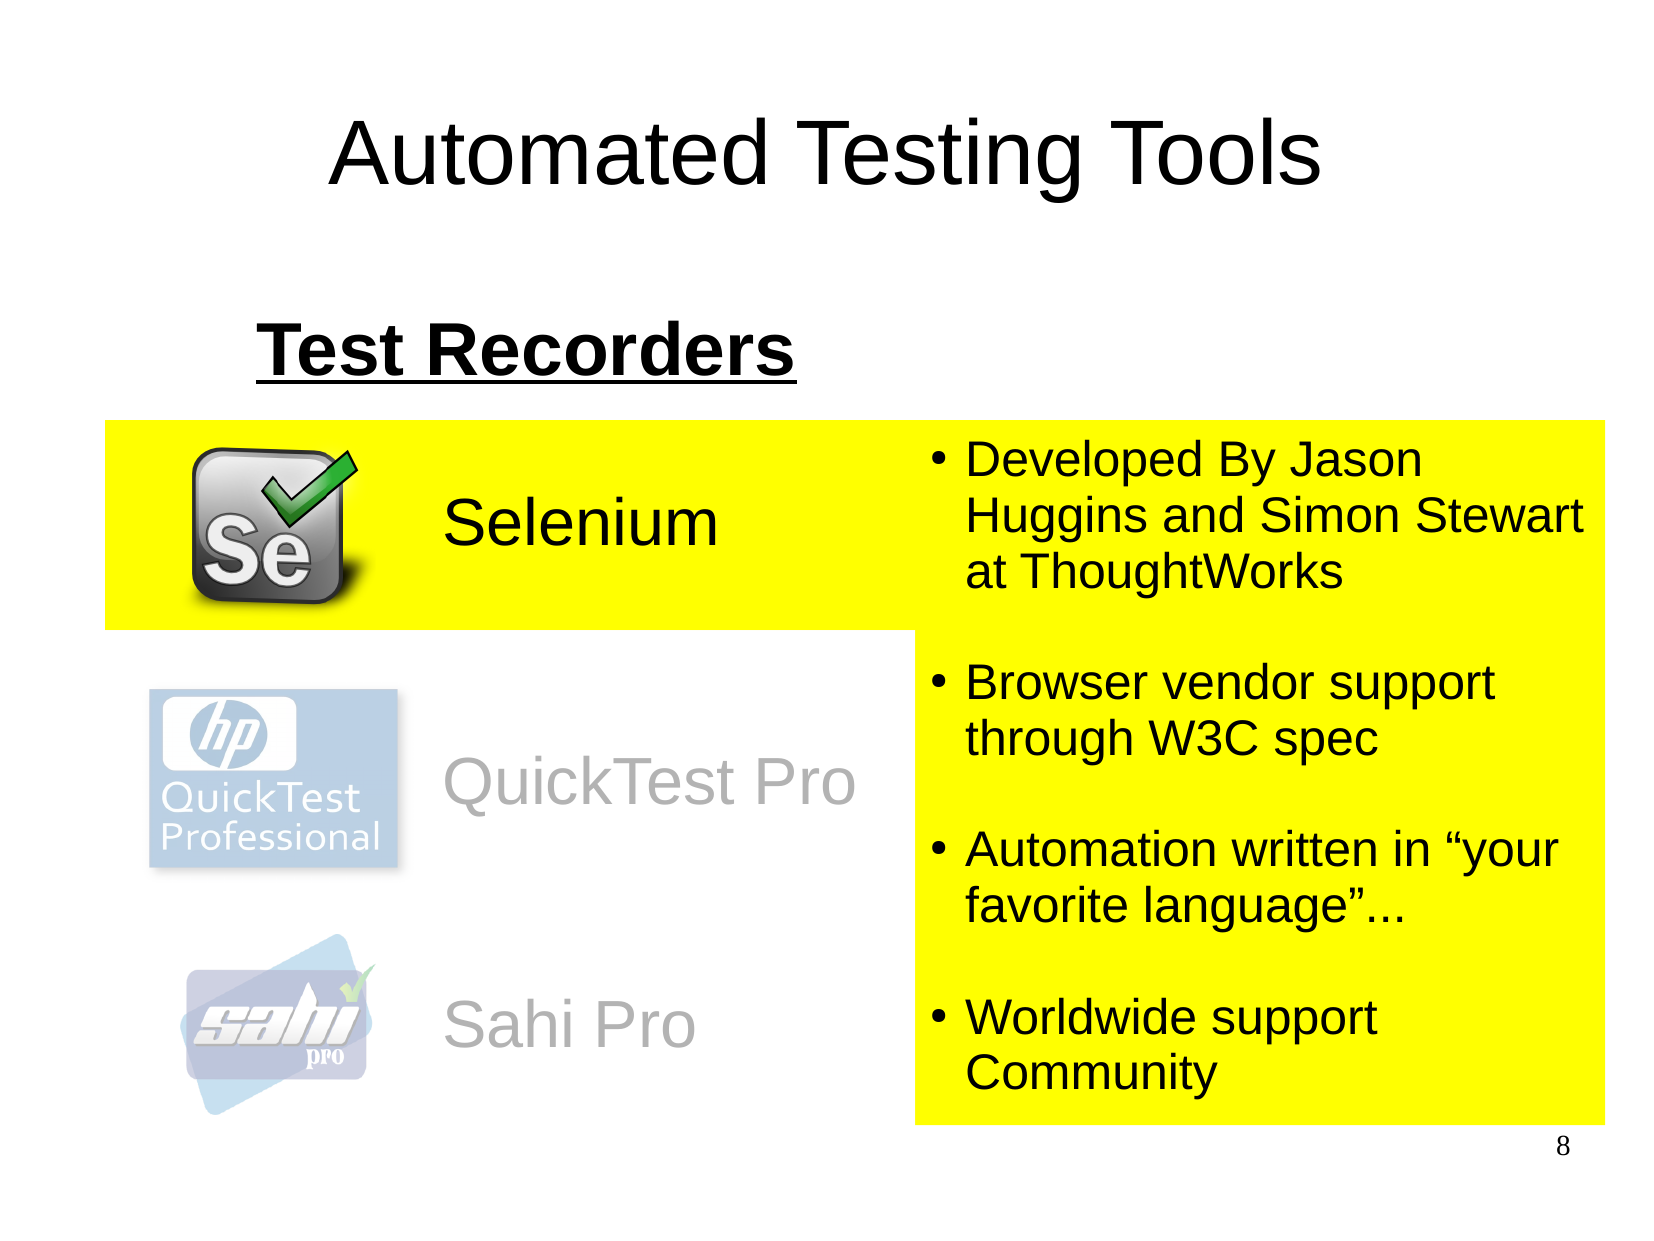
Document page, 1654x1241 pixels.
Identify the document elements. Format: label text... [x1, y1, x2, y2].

text_box Test Recorders [241, 300, 812, 399]
text_box [105, 420, 1606, 1126]
text_box Developed By Jason Huggins and Simon Stewart at ThoughtWorks Browser vendor support through W3C spec Automation written in “your favorite language”... Worldwide support Community [915, 424, 1606, 1115]
text_box Selenium [427, 477, 781, 567]
title Automated Testing Tools [82, 49, 1571, 257]
picture [180, 438, 376, 619]
